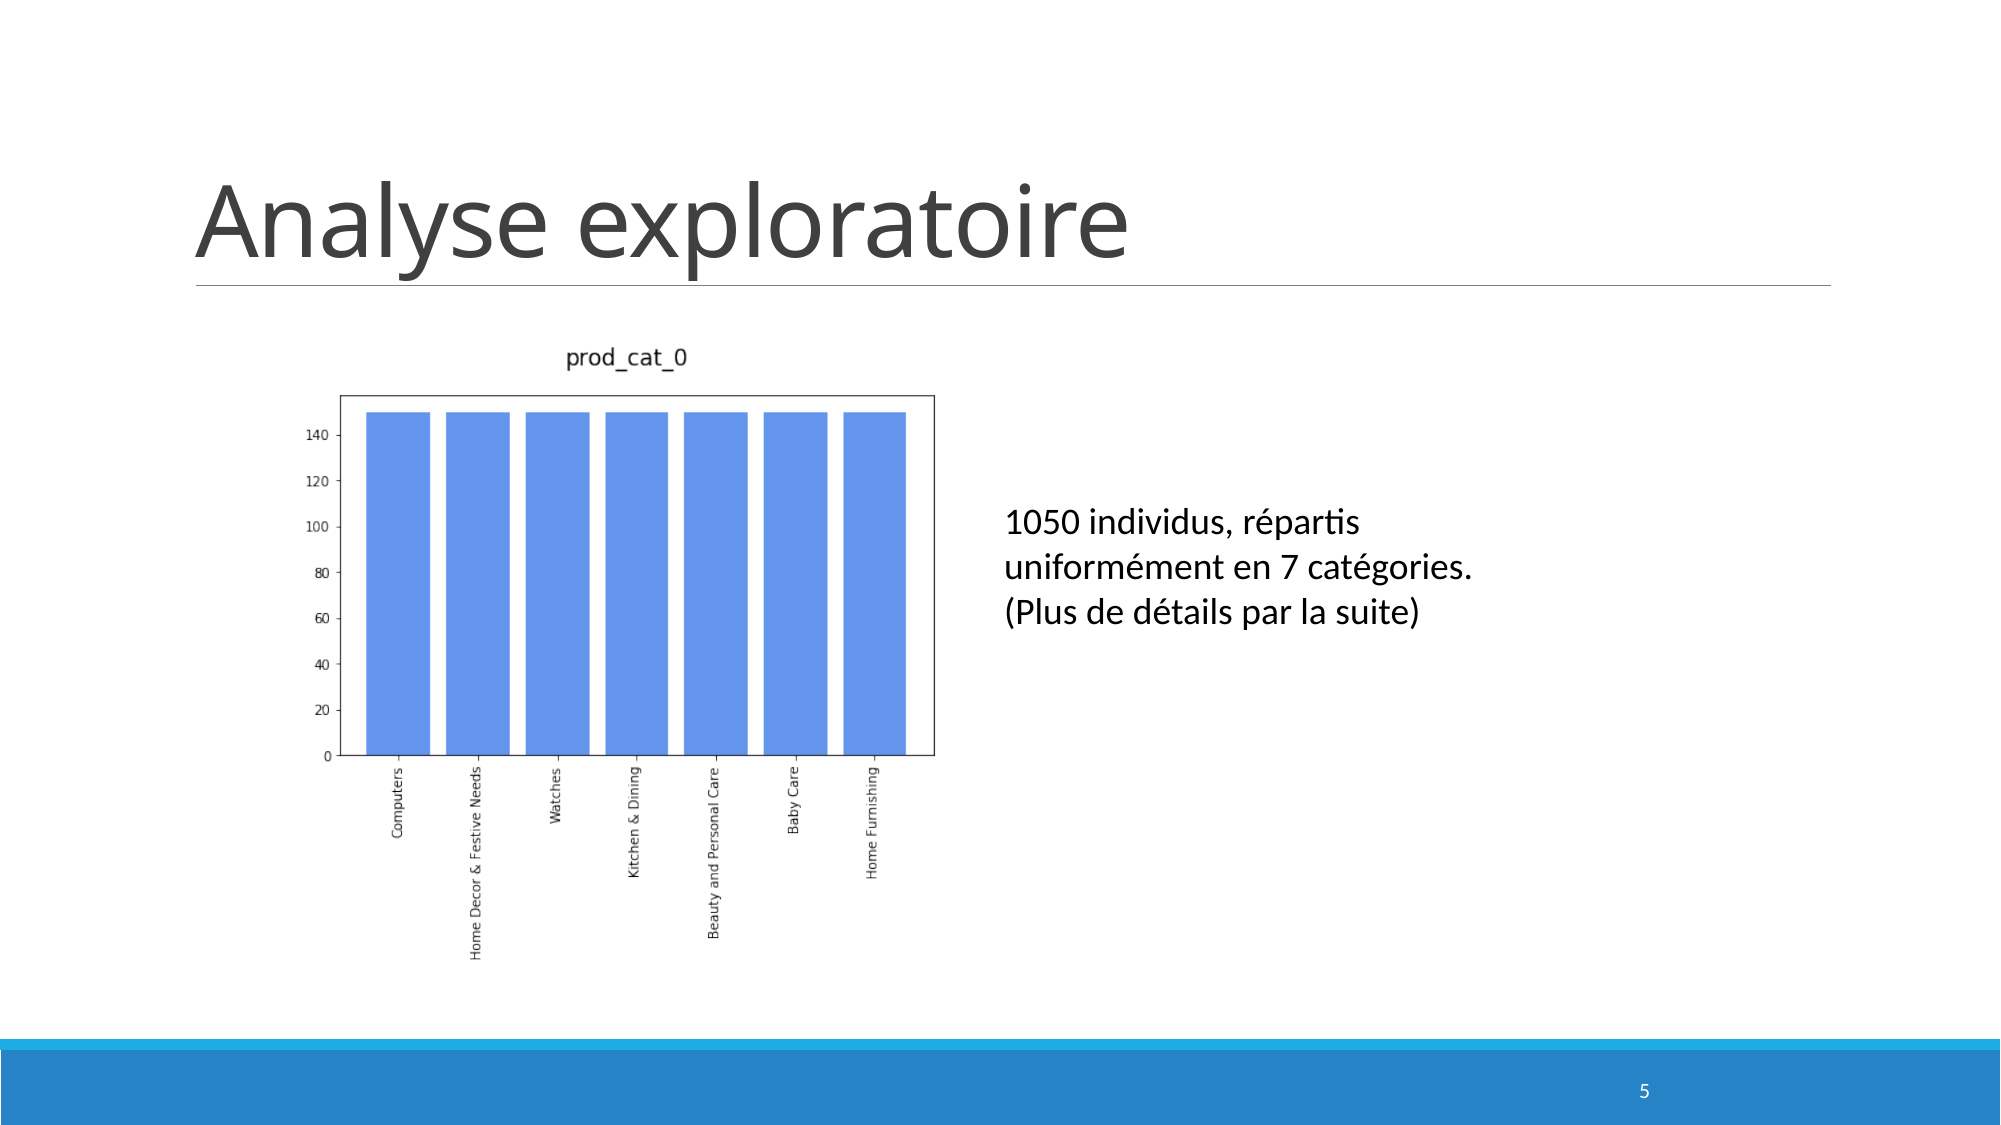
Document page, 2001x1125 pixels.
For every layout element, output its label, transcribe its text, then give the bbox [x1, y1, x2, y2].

text_box [1624, 1059, 1840, 1120]
picture [296, 338, 942, 969]
title Analyse exploratoire [180, 47, 1831, 286]
text_box 1050 individus, répartis uniformément en 7 catégories. (Plus de détails par la suite) [989, 489, 1598, 641]
